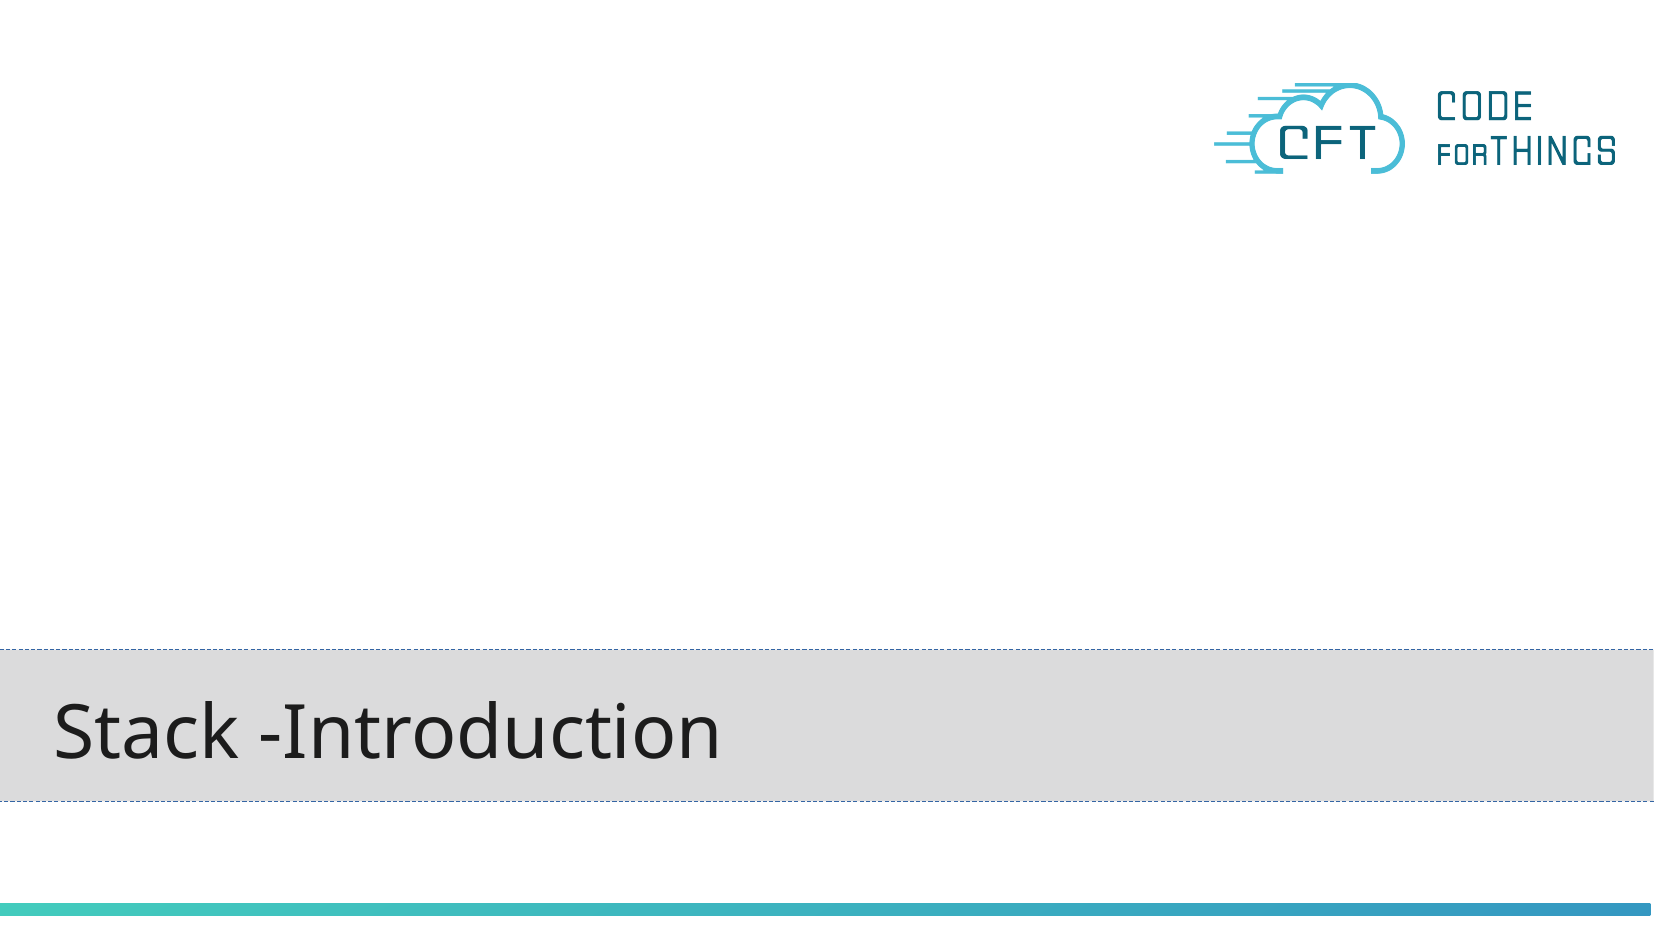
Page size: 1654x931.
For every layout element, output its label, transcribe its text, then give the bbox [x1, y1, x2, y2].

picture [1214, 83, 1615, 174]
title Stack -Introduction [53, 651, 1542, 807]
